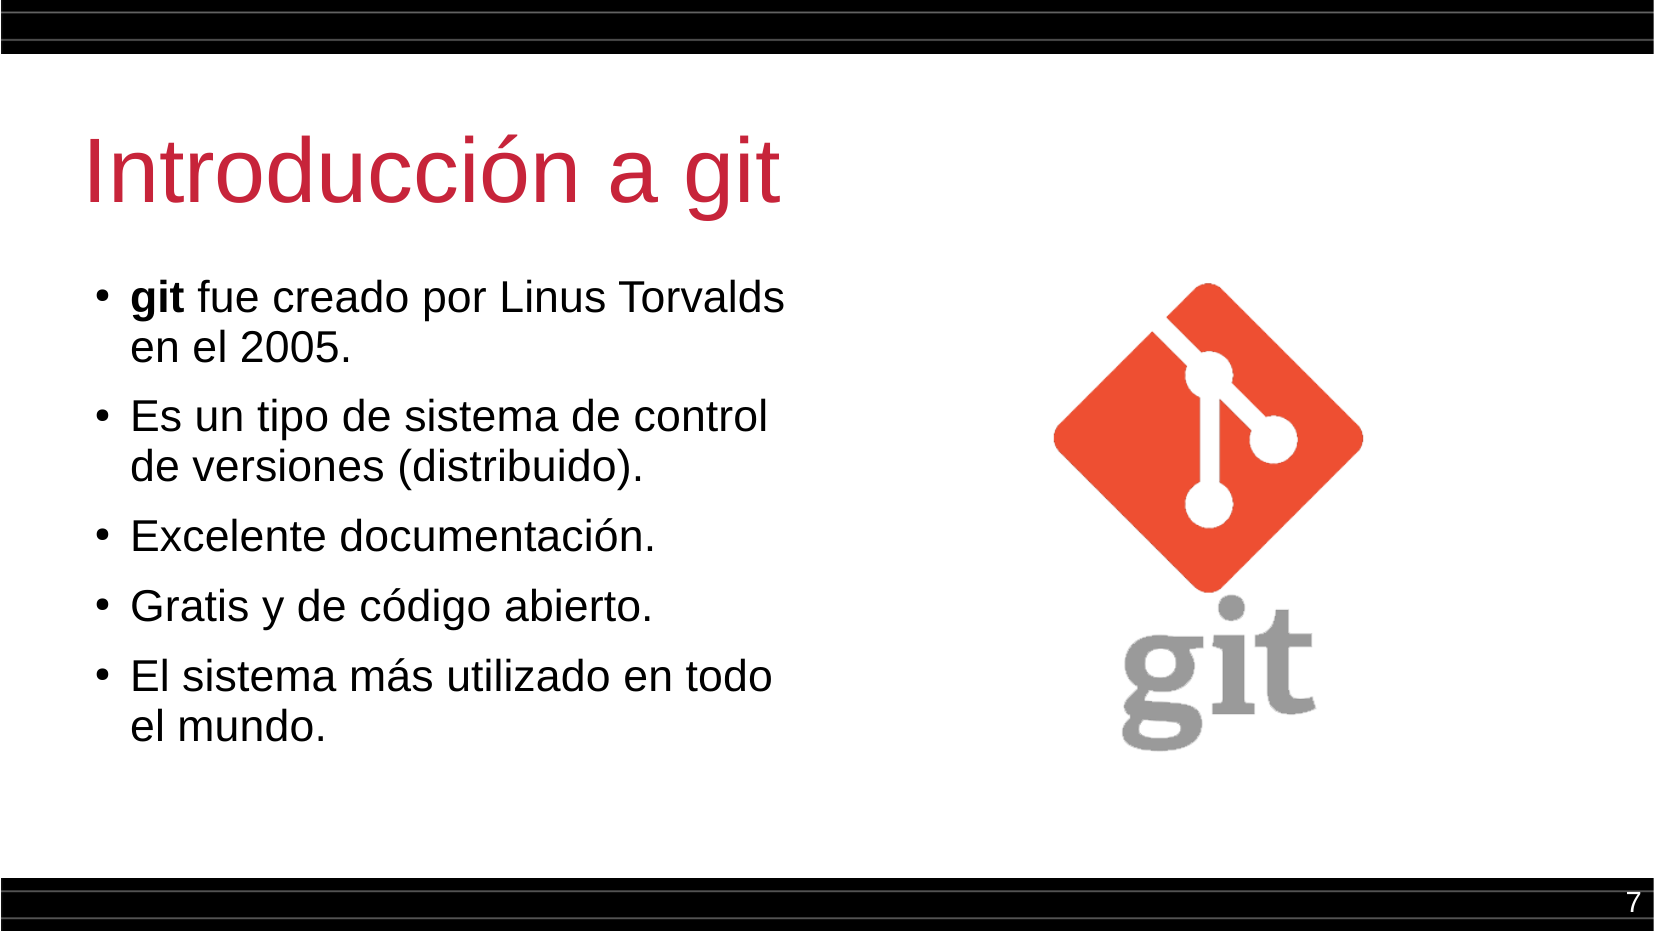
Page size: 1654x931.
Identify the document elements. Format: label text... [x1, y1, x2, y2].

picture [1, 878, 1654, 931]
picture [965, 271, 1451, 757]
title Introducción a git [82, 92, 1571, 249]
list git fue creado por Linus Torvalds en el 2005. Es un tipo de sistema de control de versiones (distribuido). Excelente documentación. Gratis y de código abierto. El sistema más utilizado en todo el mundo. [82, 271, 809, 758]
picture [1, 0, 1654, 54]
